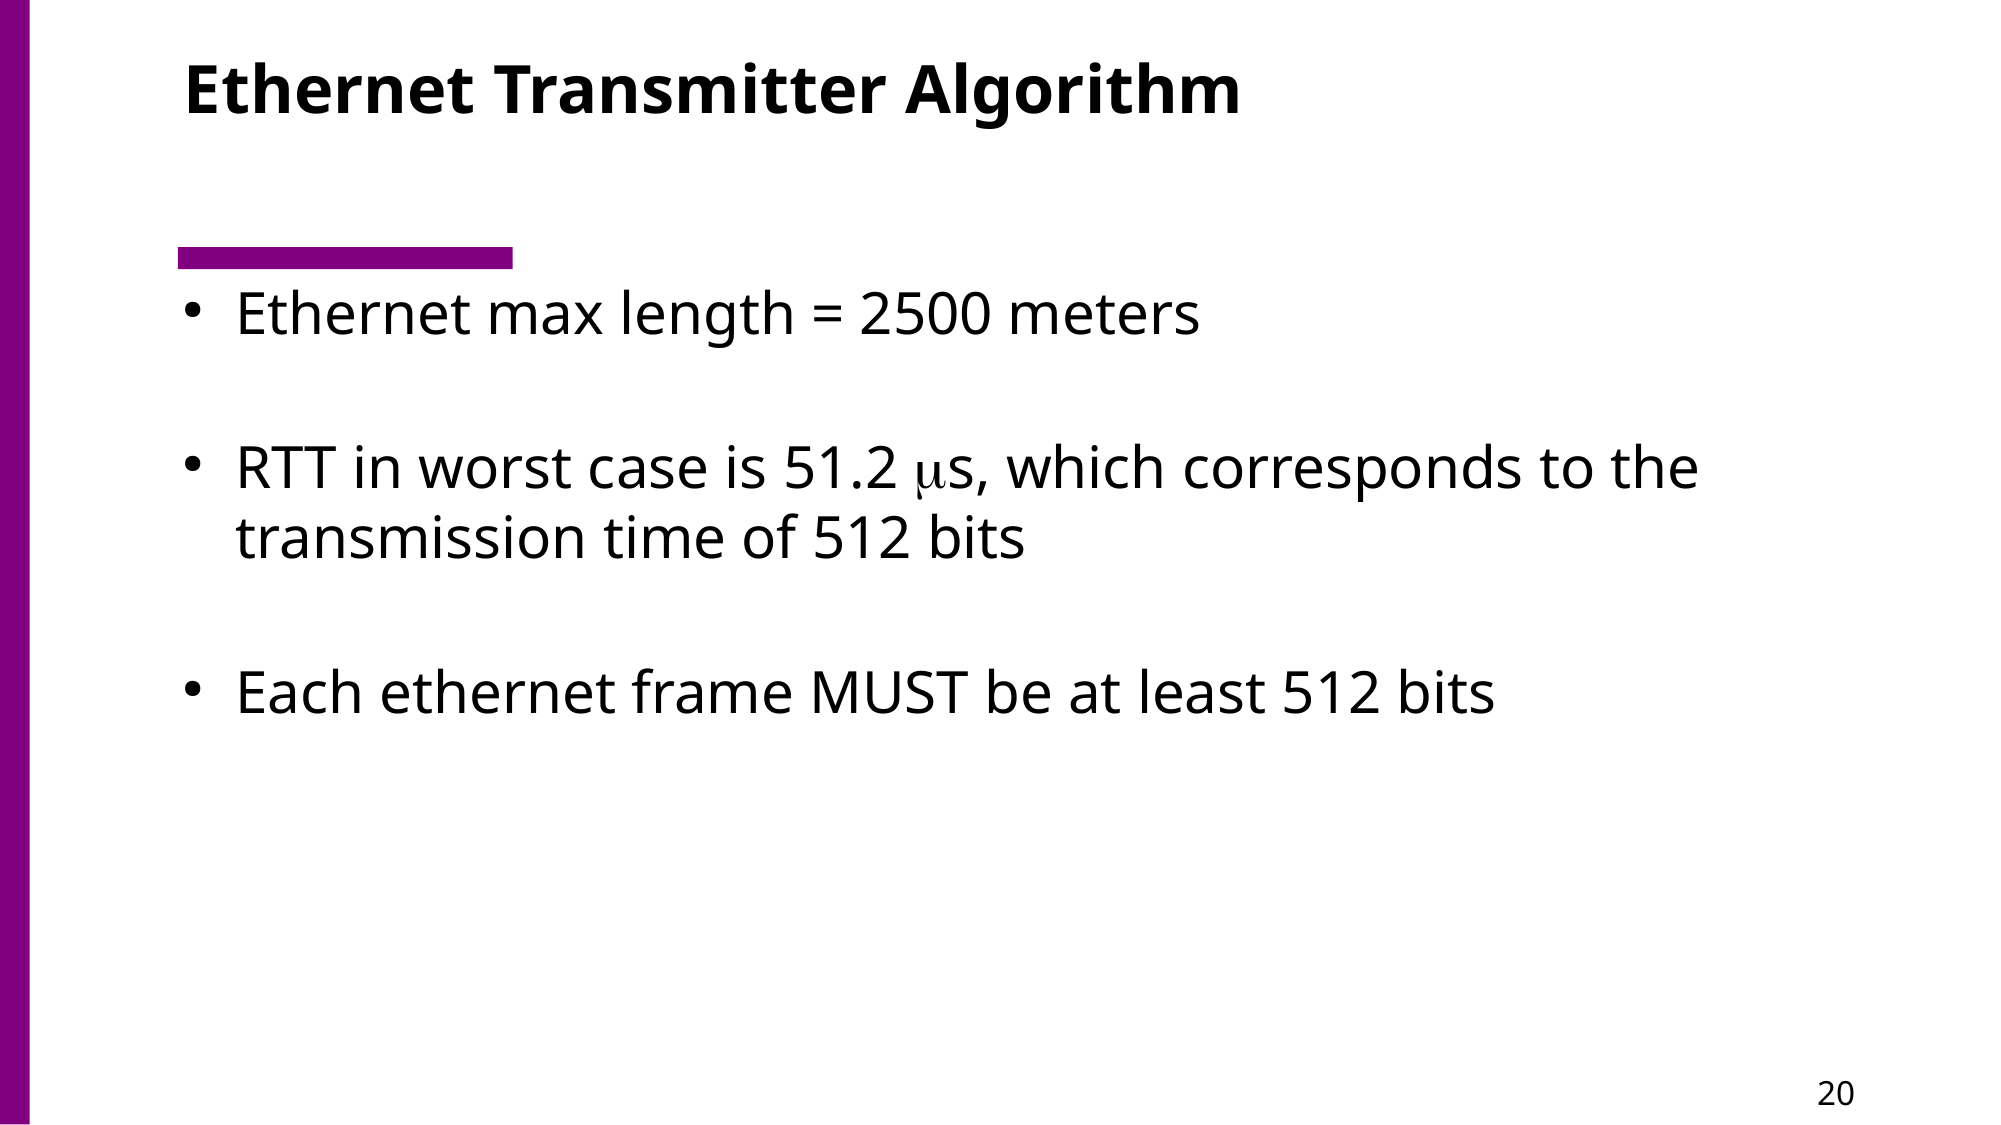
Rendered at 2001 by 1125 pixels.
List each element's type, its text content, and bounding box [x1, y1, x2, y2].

list Ethernet max length = 2500 meters RTT in worst case is 51.2 s, which corresponds to the transmission time of 512 bits Each ethernet frame MUST be at least 512 bits [149, 184, 1959, 1024]
title Ethernet Transmitter Algorithm [133, 0, 1946, 135]
